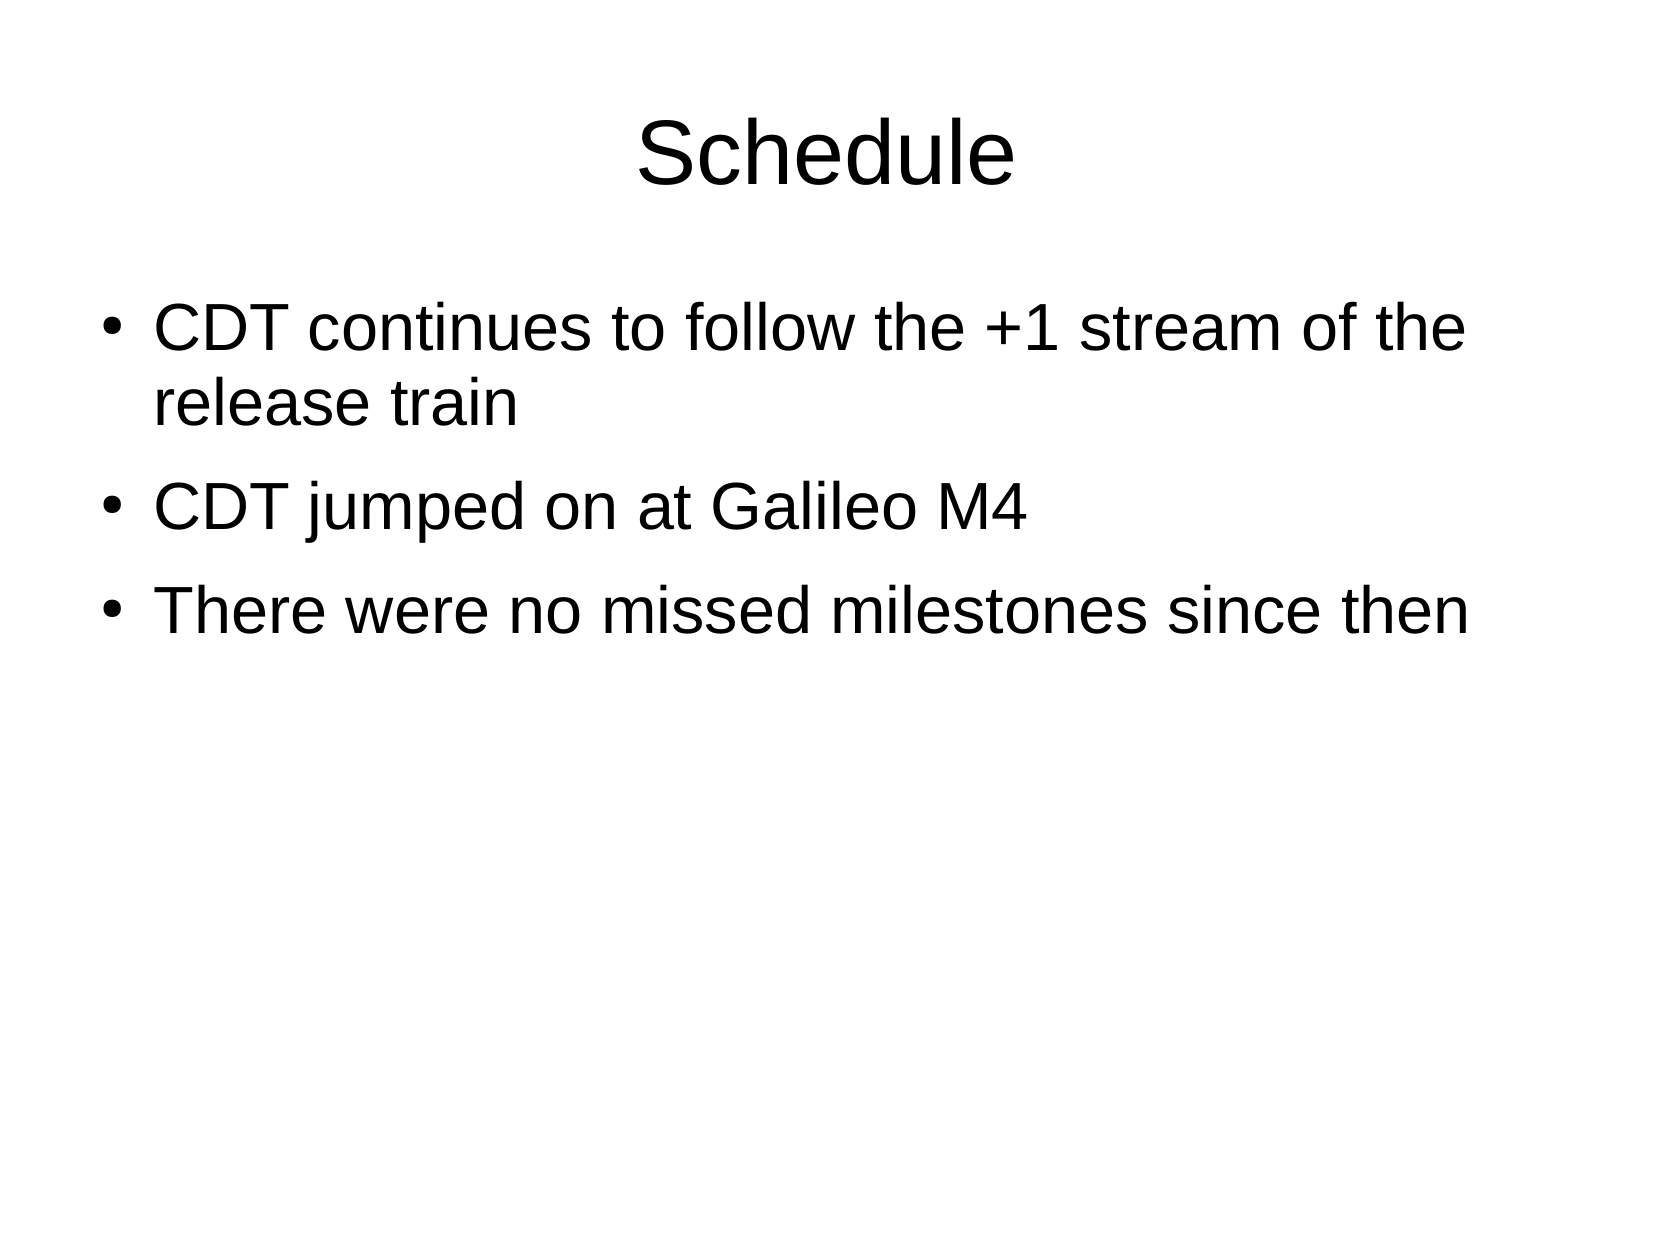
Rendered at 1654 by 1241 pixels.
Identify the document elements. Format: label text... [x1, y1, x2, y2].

title Schedule [82, 56, 1571, 250]
list CDT continues to follow the +1 stream of the release train CDT jumped on at Galileo M4 There were no missed milestones since then [82, 290, 1571, 1094]
